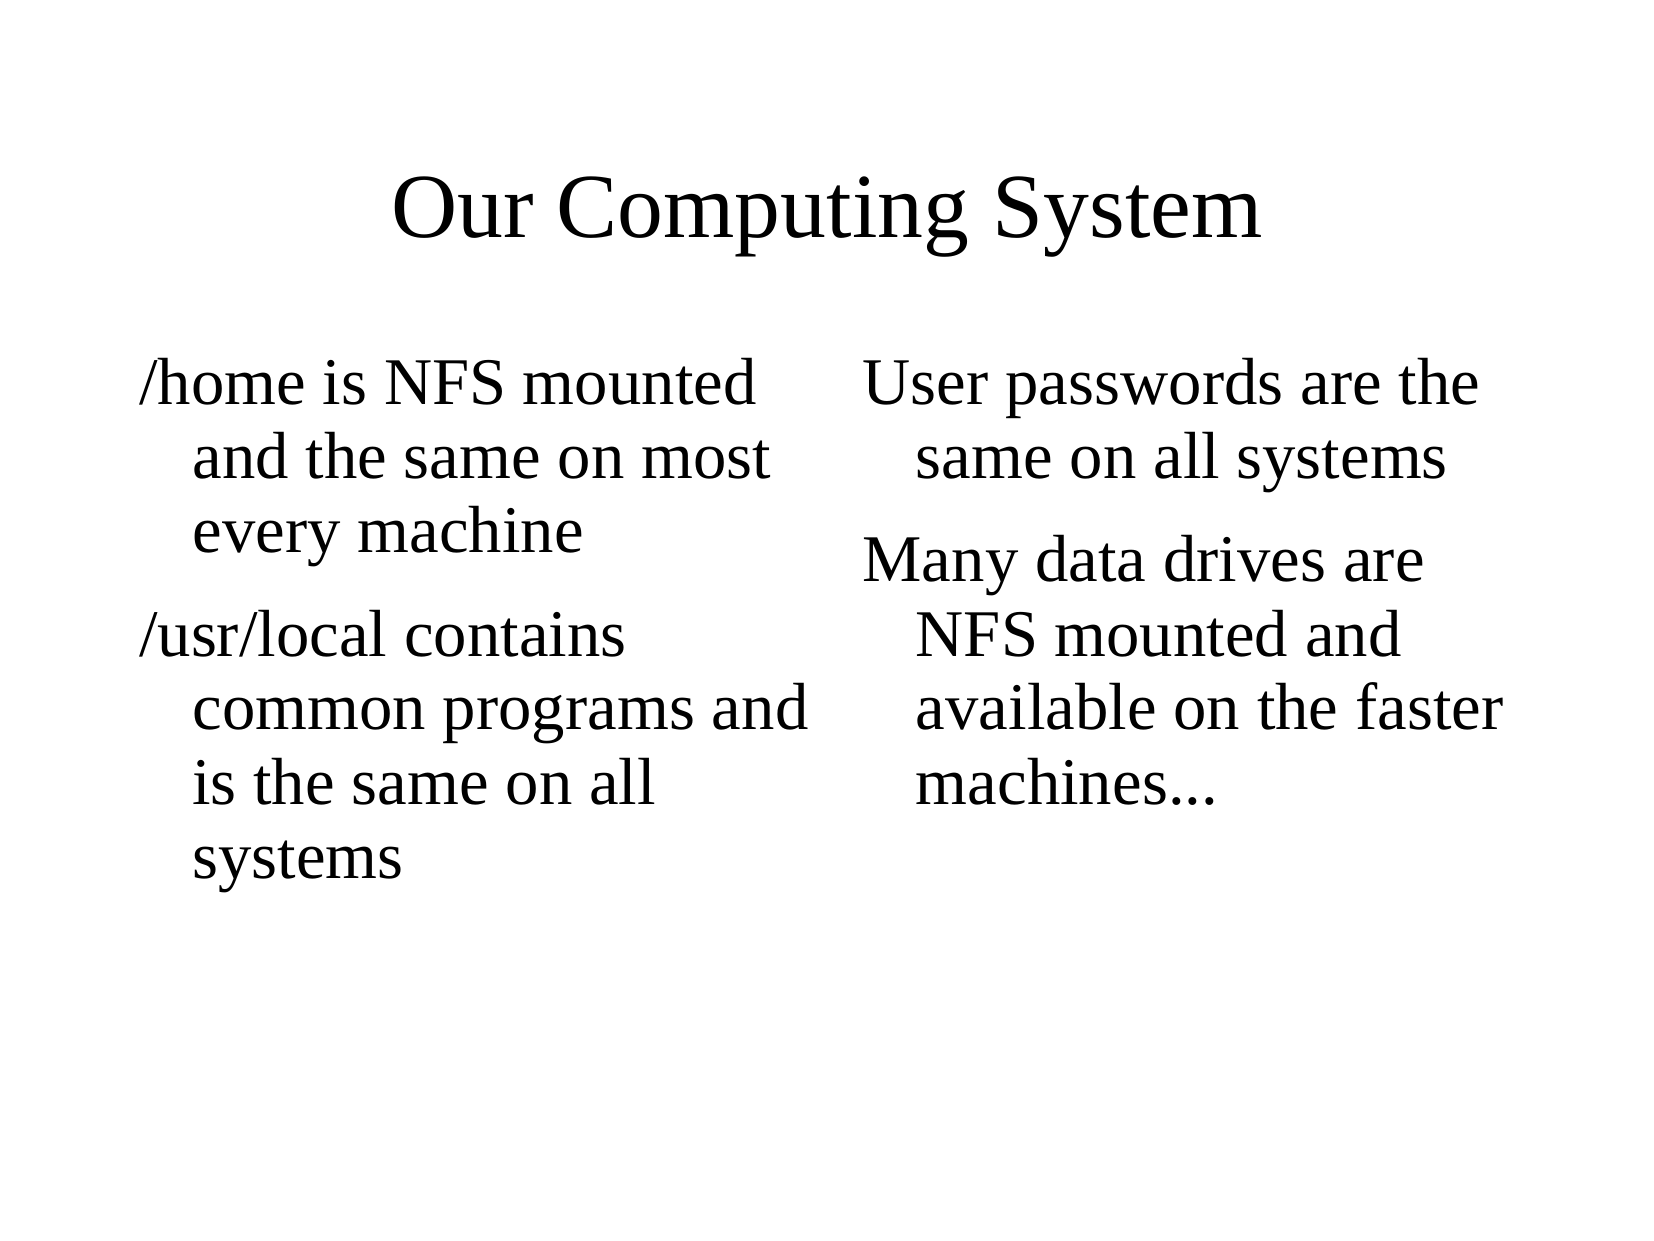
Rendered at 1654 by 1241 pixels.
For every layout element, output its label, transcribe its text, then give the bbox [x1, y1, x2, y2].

list User passwords are the same on all systems Many data drives are NFS mounted and available on the faster machines... [844, 344, 1534, 1127]
list /home is NFS mounted and the same on most every machine /usr/local contains common programs and is the same on all systems [121, 344, 811, 1127]
title Our Computing System [121, 102, 1534, 311]
